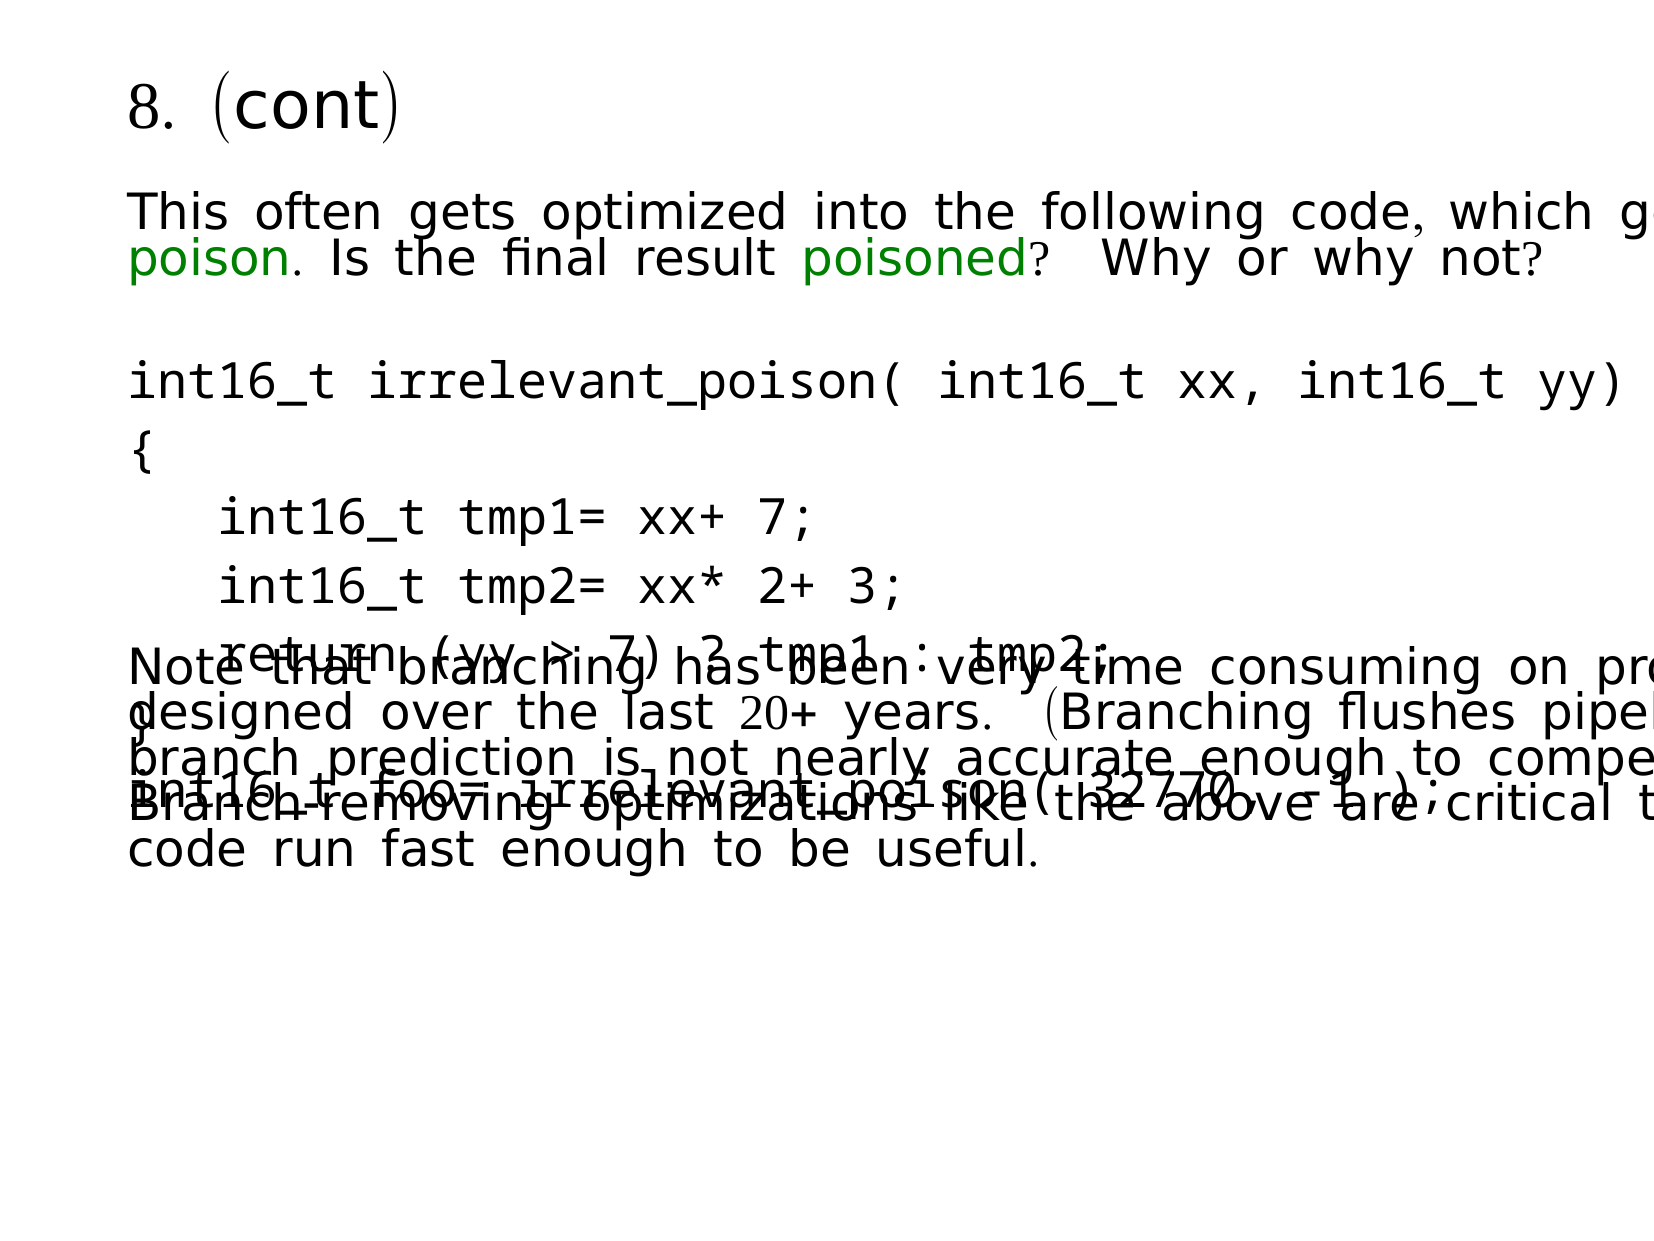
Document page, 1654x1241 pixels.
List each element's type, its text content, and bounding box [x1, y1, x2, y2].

text_box int16_t irrelevant_poison( int16_t xx, int16_t yy) { int16_t tmp1= xx+ 7; int16_t tmp2= xx* 2+ 3; return (yy > 7) ? tmp1 : tmp2; } int16_t foo= irrelevant_poison( 32770, -1 ); [1601, 337, 1643, 817]
text_box 8. (cont) [112, 75, 1538, 174]
text_box This often gets optimized into the following code, which generates poison. Is the final result poisoned? Why or why not? Note that branching has been very time consuming on processors designed over the last 20+ years. (Branching flushes pipelines, and branch prediction is not nearly accurate enough to compensate.) Branch-removing optimizations like the above are critical to make code run fast enough to be useful. [112, 187, 1601, 1141]
